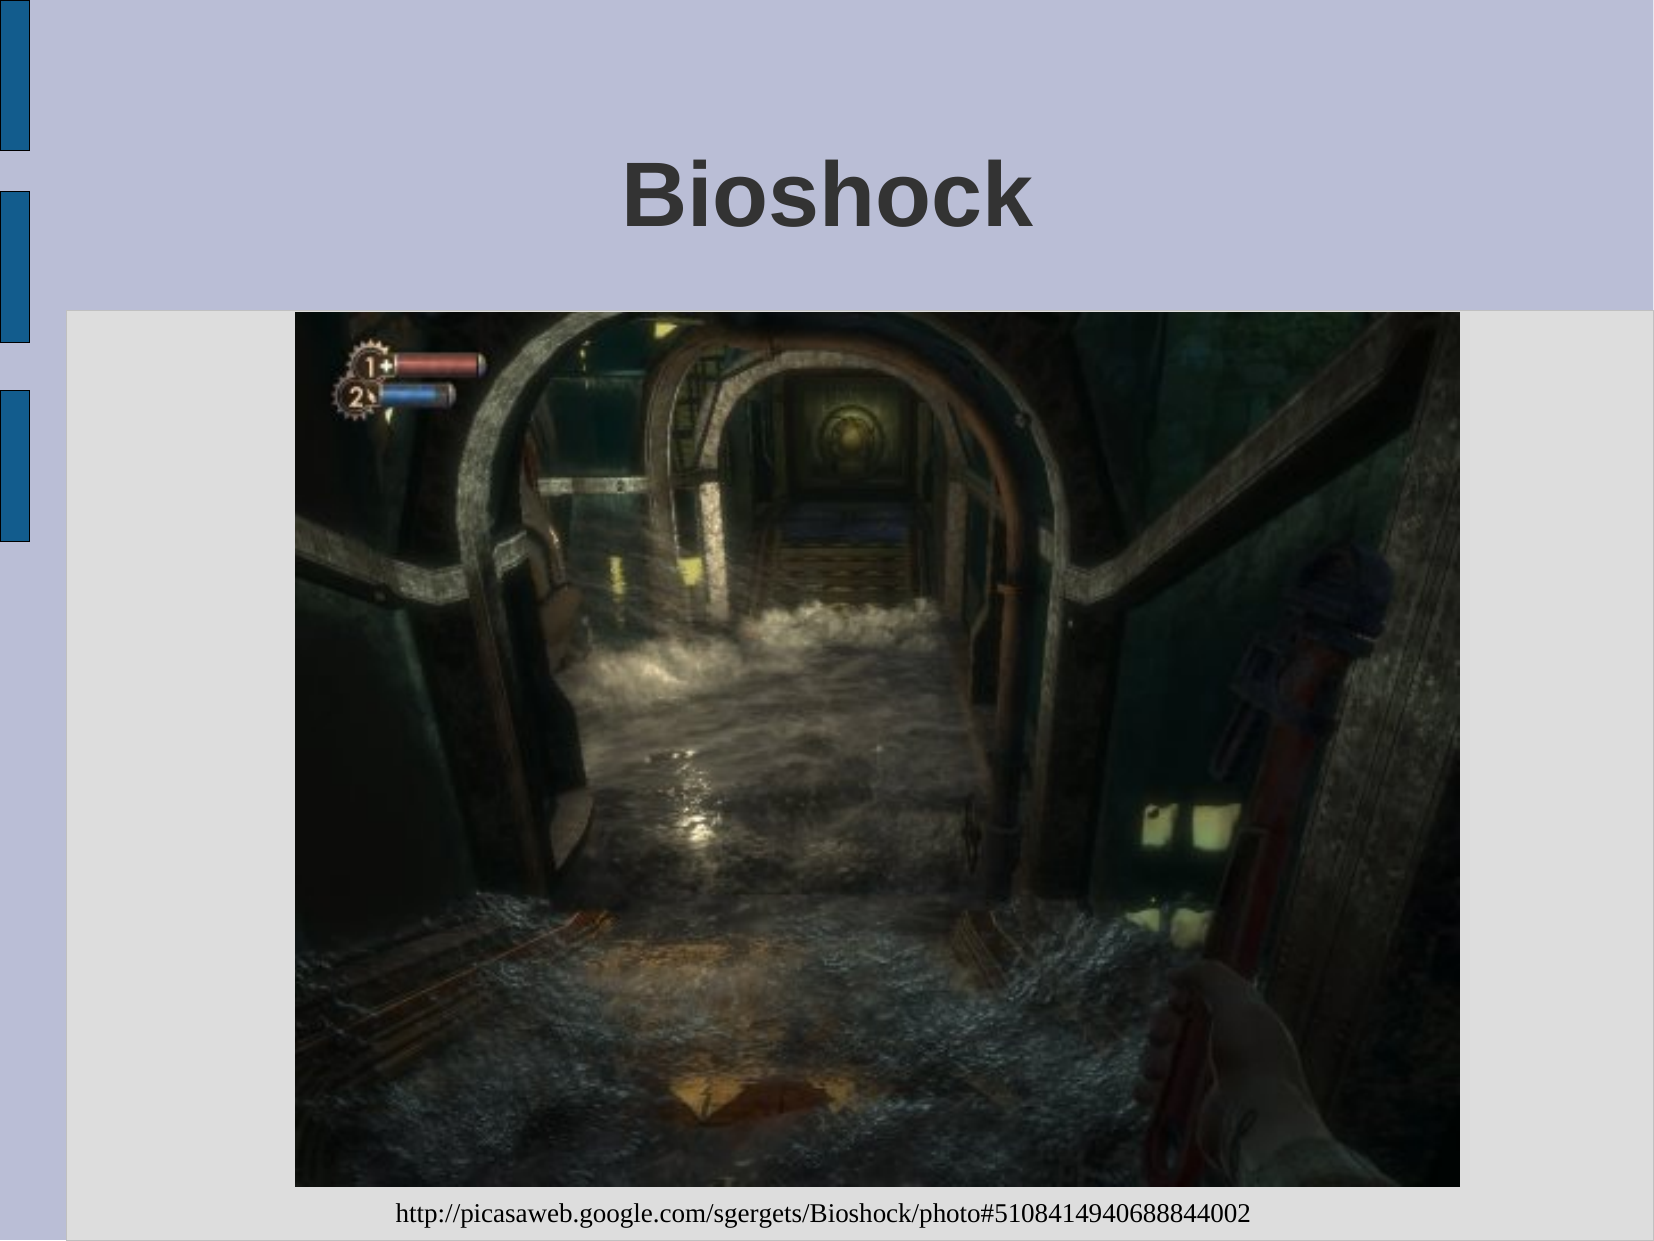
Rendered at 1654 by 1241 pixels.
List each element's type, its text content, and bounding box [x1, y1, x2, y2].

title Bioshock [121, 91, 1534, 299]
picture [295, 312, 1460, 1187]
text_box http://picasaweb.google.com/sgergets/Bioshock/photo#5108414940688844002 [395, 1198, 1252, 1230]
